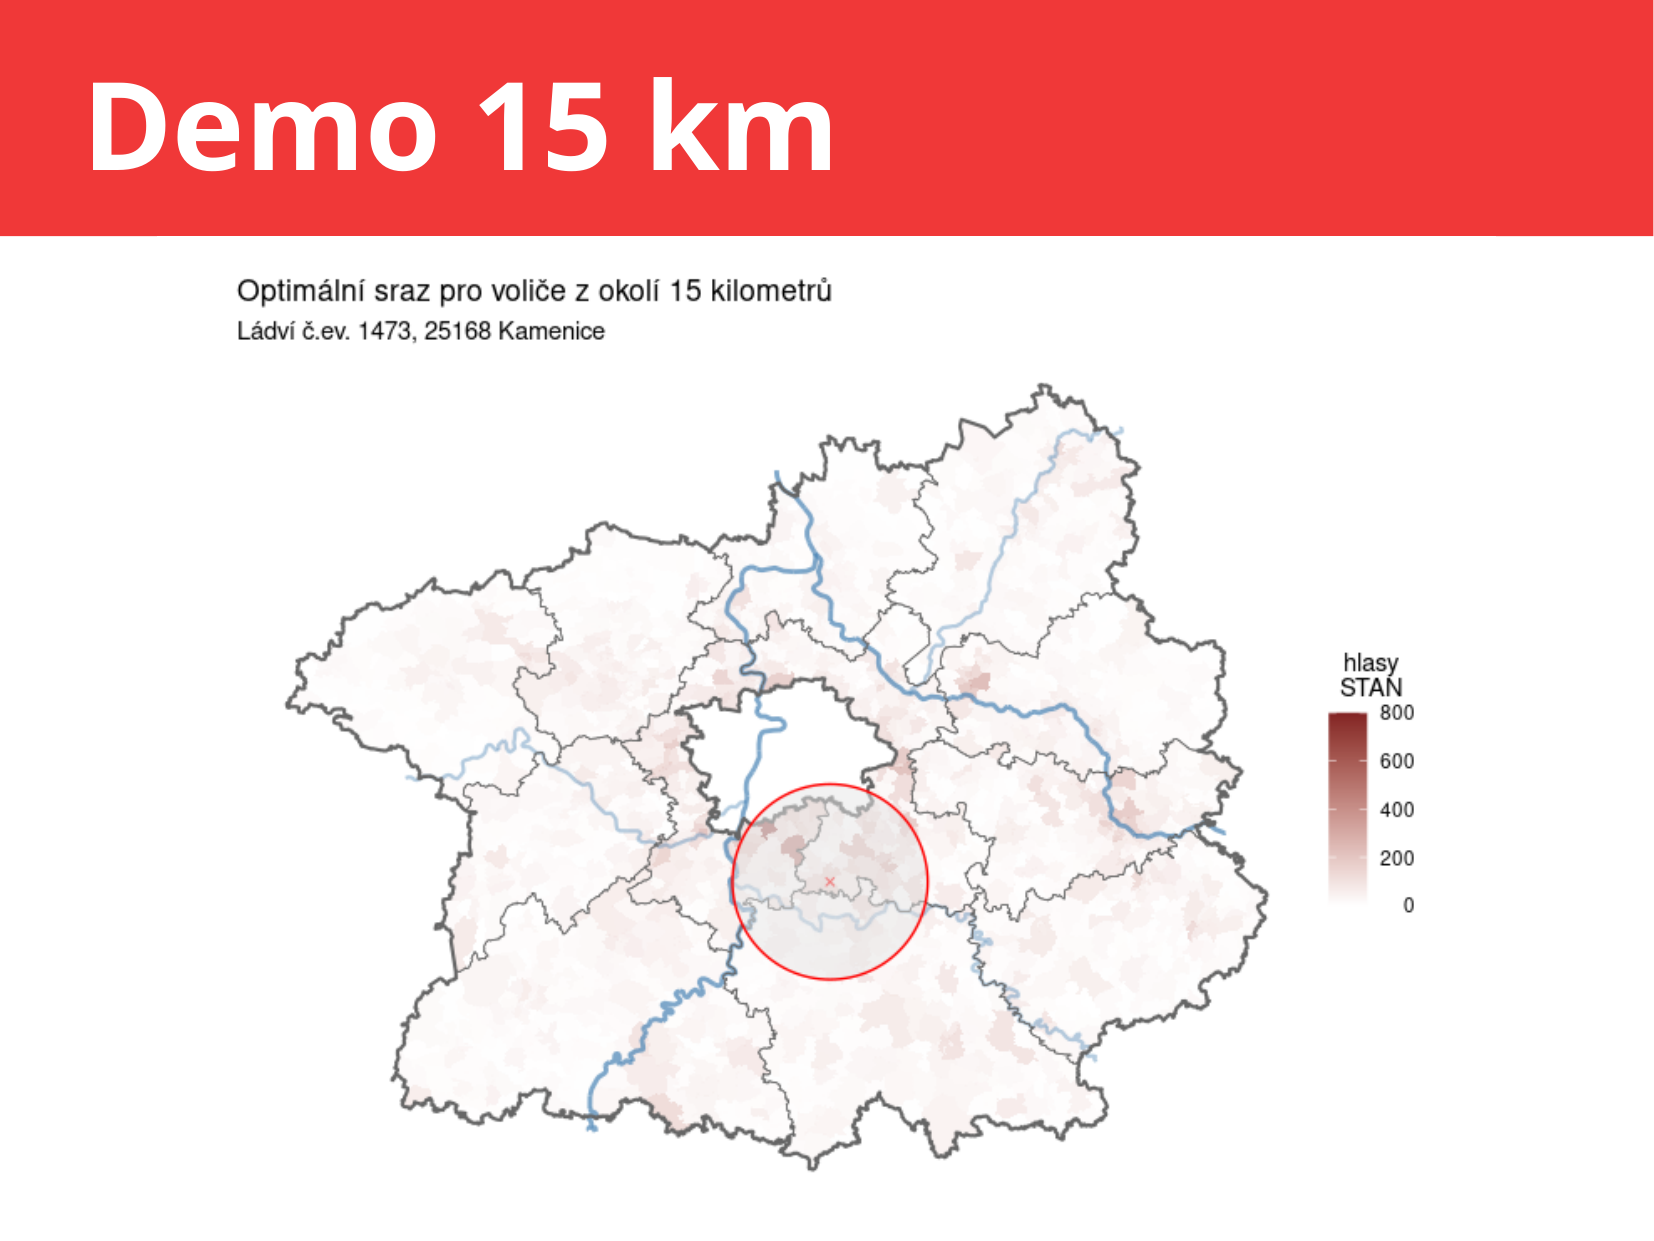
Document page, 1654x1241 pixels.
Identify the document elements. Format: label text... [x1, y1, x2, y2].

title Demo 15 km [82, 19, 1571, 227]
picture [157, 236, 1496, 1241]
